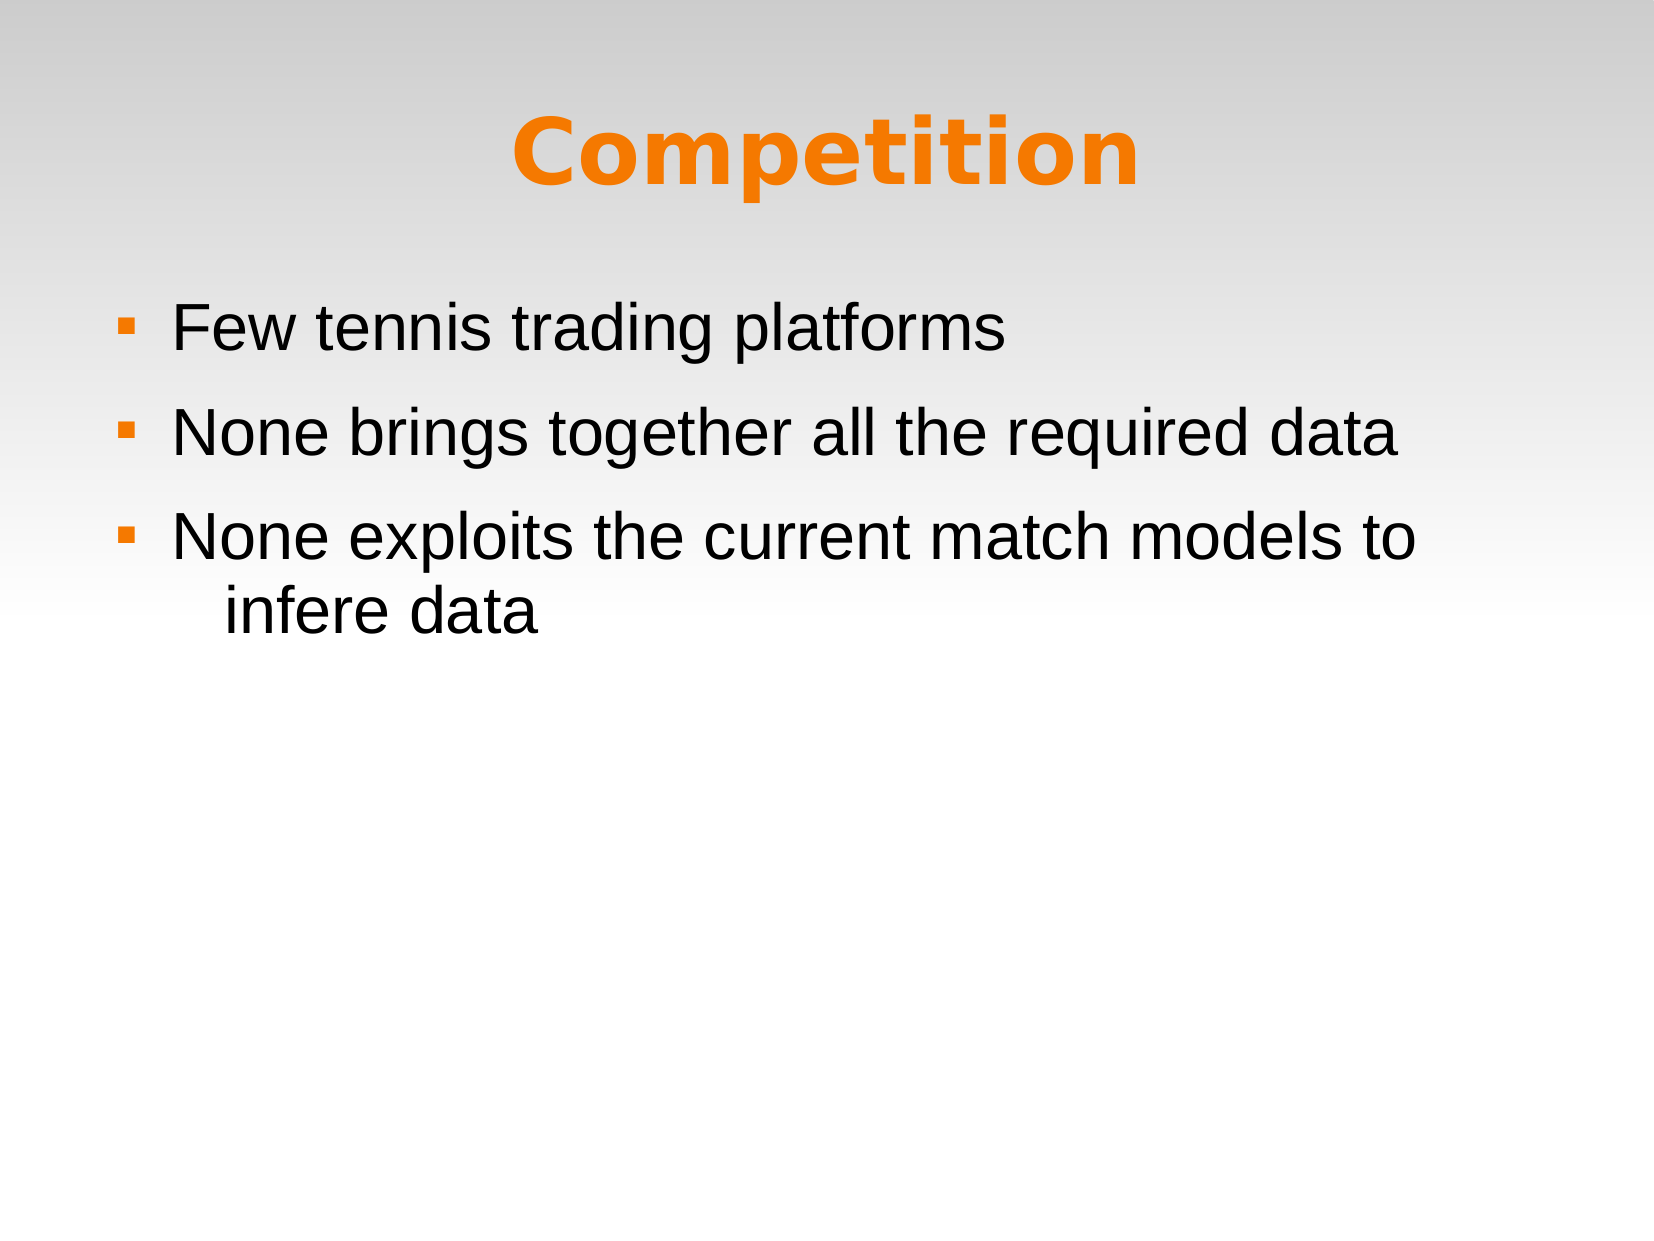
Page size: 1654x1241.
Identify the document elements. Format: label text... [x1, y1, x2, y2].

list Few tennis trading platforms None brings together all the required data None exploits the current match models to infere data [82, 290, 1571, 1109]
title Competition [82, 49, 1571, 257]
